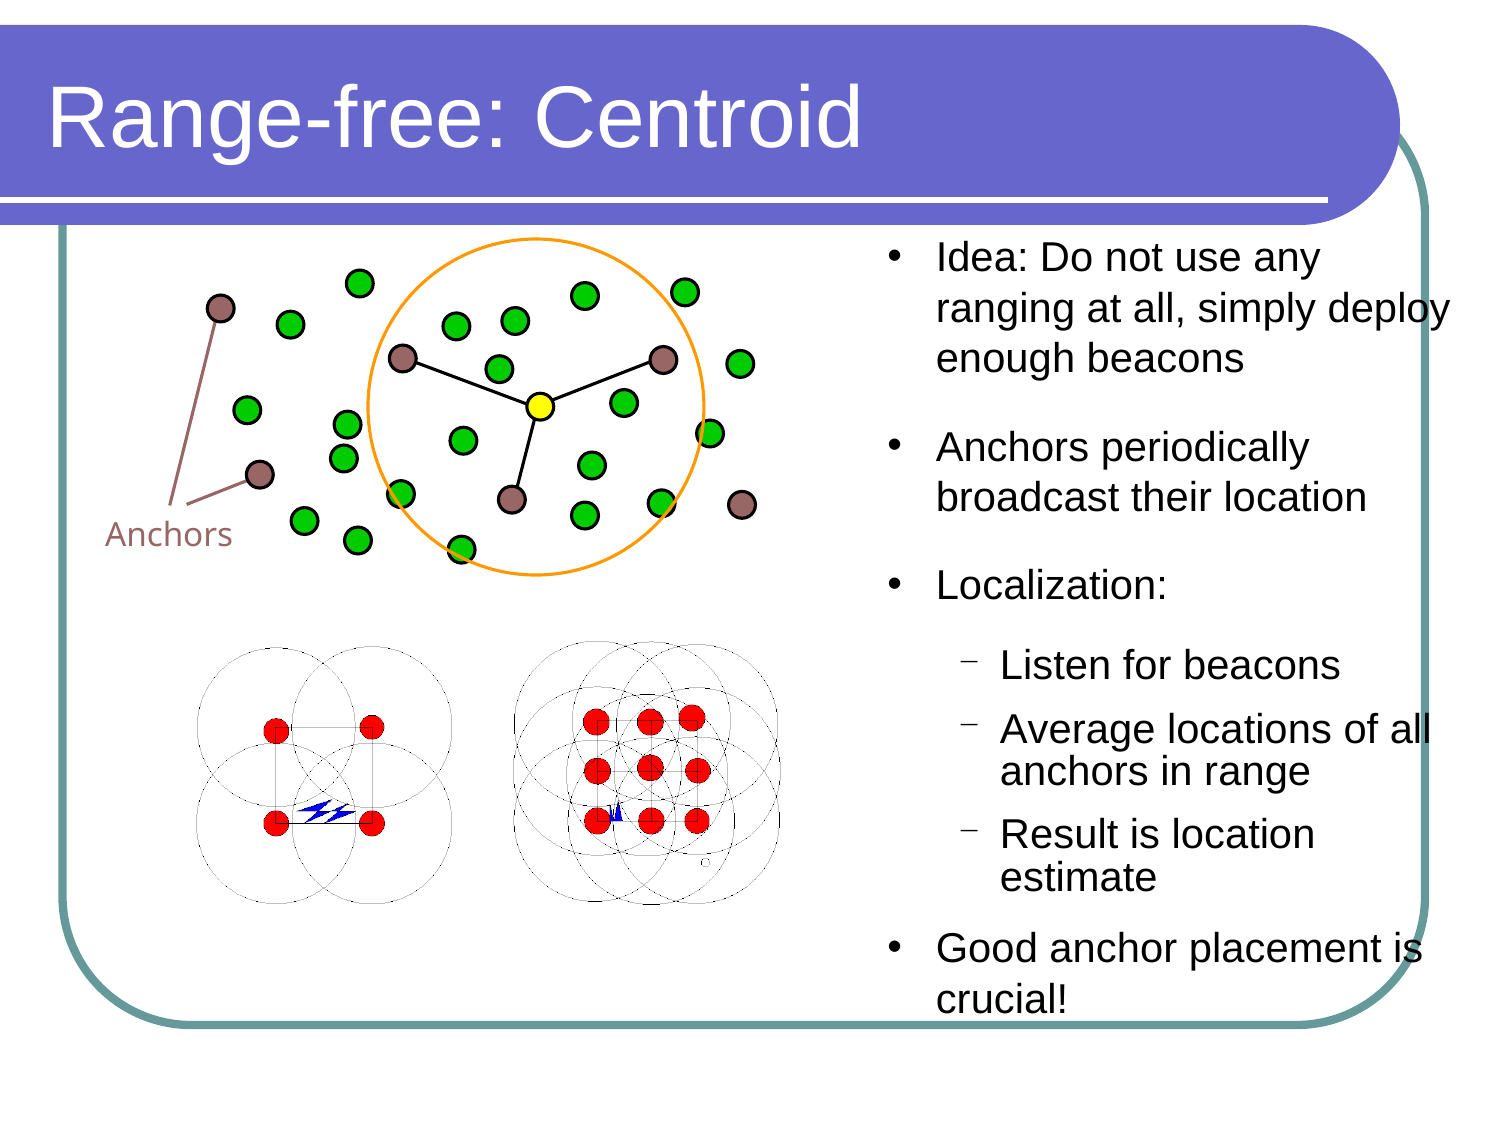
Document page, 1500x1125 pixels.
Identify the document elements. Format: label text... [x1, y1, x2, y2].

text_box [728, 491, 756, 519]
title Range-free: Centroid [31, 37, 1347, 188]
text_box [246, 461, 274, 489]
text_box [277, 311, 304, 339]
text_box [387, 490, 399, 508]
text_box [344, 527, 372, 554]
text_box [650, 346, 677, 374]
text_box [667, 506, 675, 516]
text_box [233, 396, 261, 424]
text_box [696, 423, 701, 440]
text_box [571, 502, 599, 529]
text_box [450, 427, 477, 455]
text_box [330, 445, 358, 472]
text_box [346, 270, 374, 297]
text_box [578, 452, 606, 479]
text_box [448, 536, 476, 560]
text_box [448, 553, 467, 564]
text_box [726, 350, 754, 378]
text_box [571, 282, 599, 310]
text_box Idea: Do not use any ranging at all, simply deploy enough beacons Anchors periodically broadcast their location Localization: Listen for beacons Average locations of all anchors in range Result is location estimate Good anchor placement is crucial! [857, 222, 1479, 1038]
text_box [648, 489, 674, 517]
text_box [334, 411, 362, 439]
text_box [442, 312, 470, 340]
text_box [389, 345, 417, 372]
text_box [702, 420, 724, 447]
text_box [501, 307, 529, 335]
text_box [207, 295, 235, 322]
text_box [671, 278, 699, 306]
text_box [390, 480, 415, 508]
text_box [485, 355, 513, 383]
text_box [526, 393, 554, 421]
picture [502, 629, 786, 910]
picture [184, 634, 460, 916]
text_box [498, 486, 526, 514]
text_box [291, 507, 319, 535]
text_box [610, 389, 638, 417]
text_box Anchors [90, 505, 248, 562]
